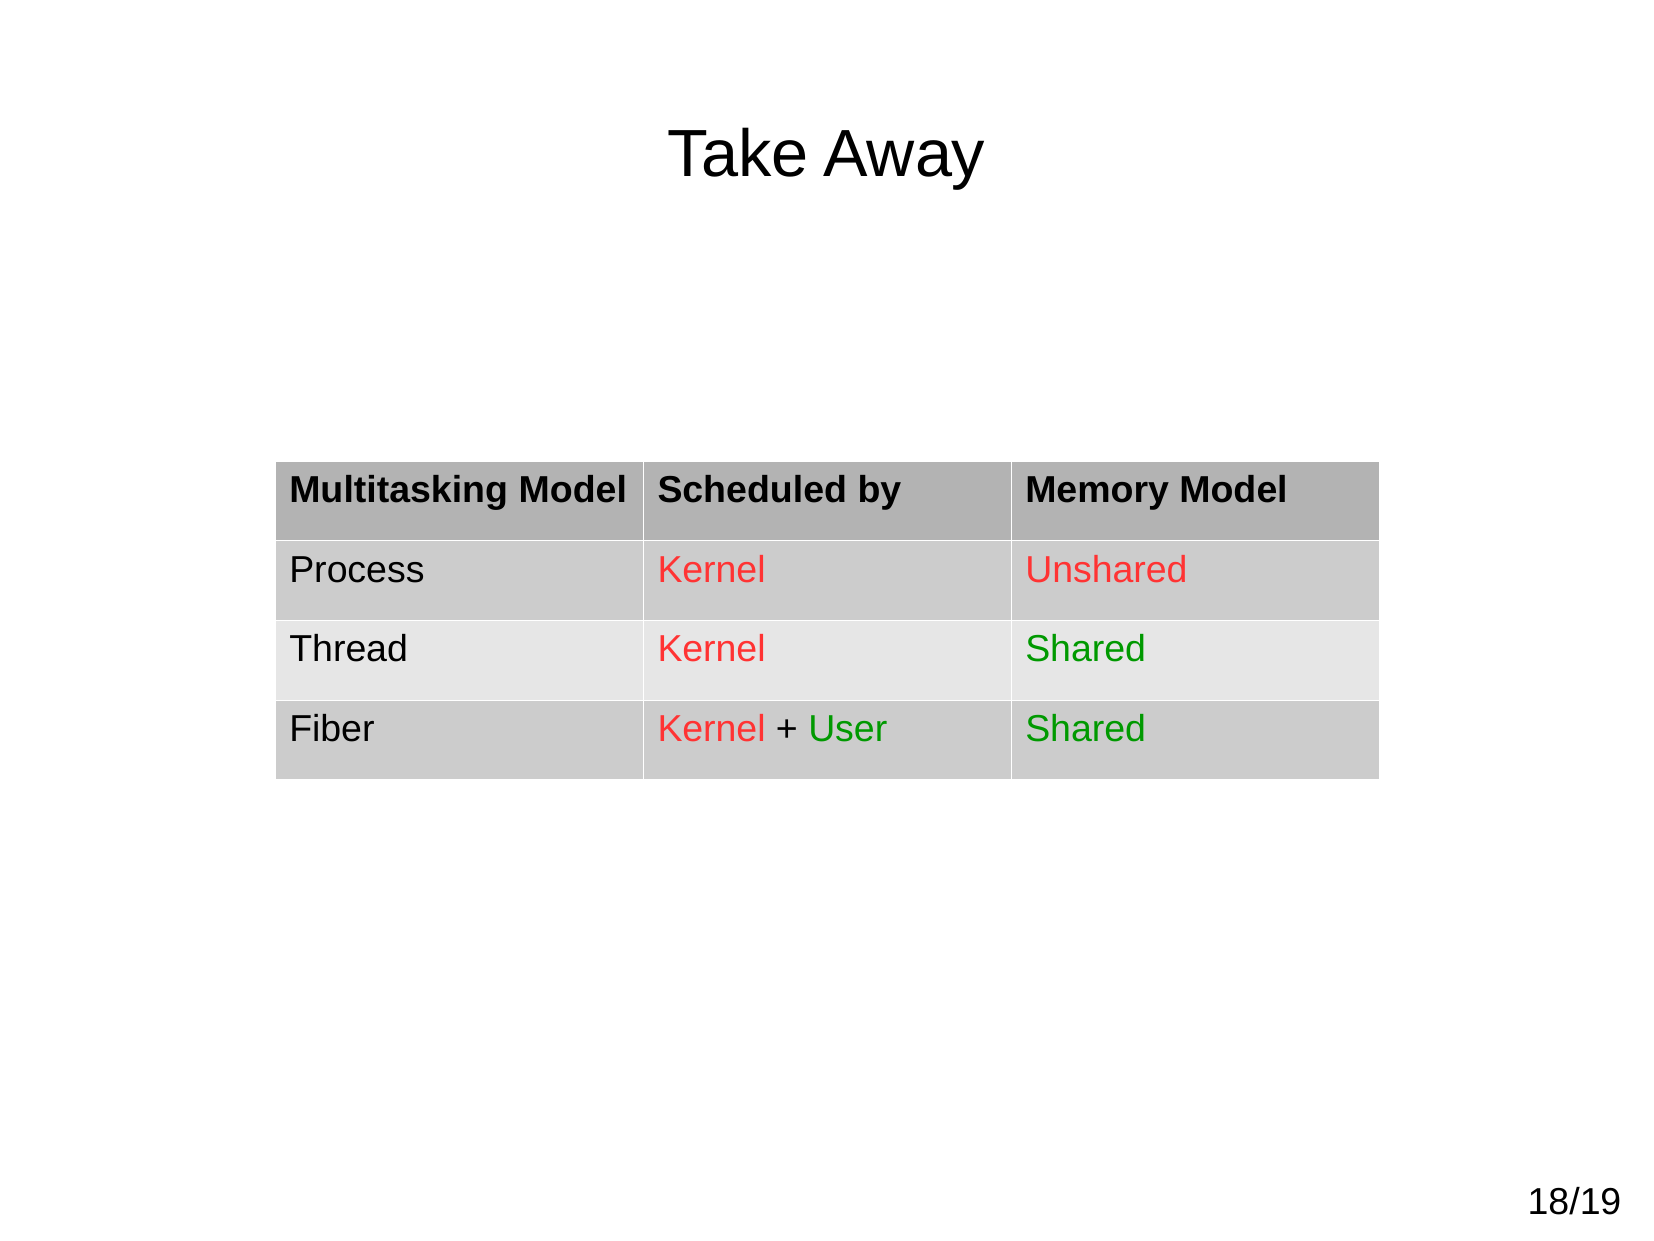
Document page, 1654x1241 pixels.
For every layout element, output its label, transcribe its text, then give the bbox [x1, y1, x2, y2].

table_cell Kernel [644, 621, 1011, 700]
title Take Away [82, 49, 1571, 257]
table_cell Kernel [644, 541, 1011, 620]
table_cell Unshared [1012, 541, 1379, 620]
table_cell Shared [1012, 701, 1379, 779]
table_cell Thread [276, 621, 643, 700]
table_header Multitasking Model [276, 462, 643, 540]
table_header Memory Model [1012, 462, 1379, 540]
table_cell Fiber [276, 701, 643, 779]
table_cell Process [276, 541, 643, 620]
table_cell Shared [1012, 621, 1379, 700]
table_cell Kernel + User [644, 701, 1011, 779]
table_header Scheduled by [644, 462, 1011, 540]
